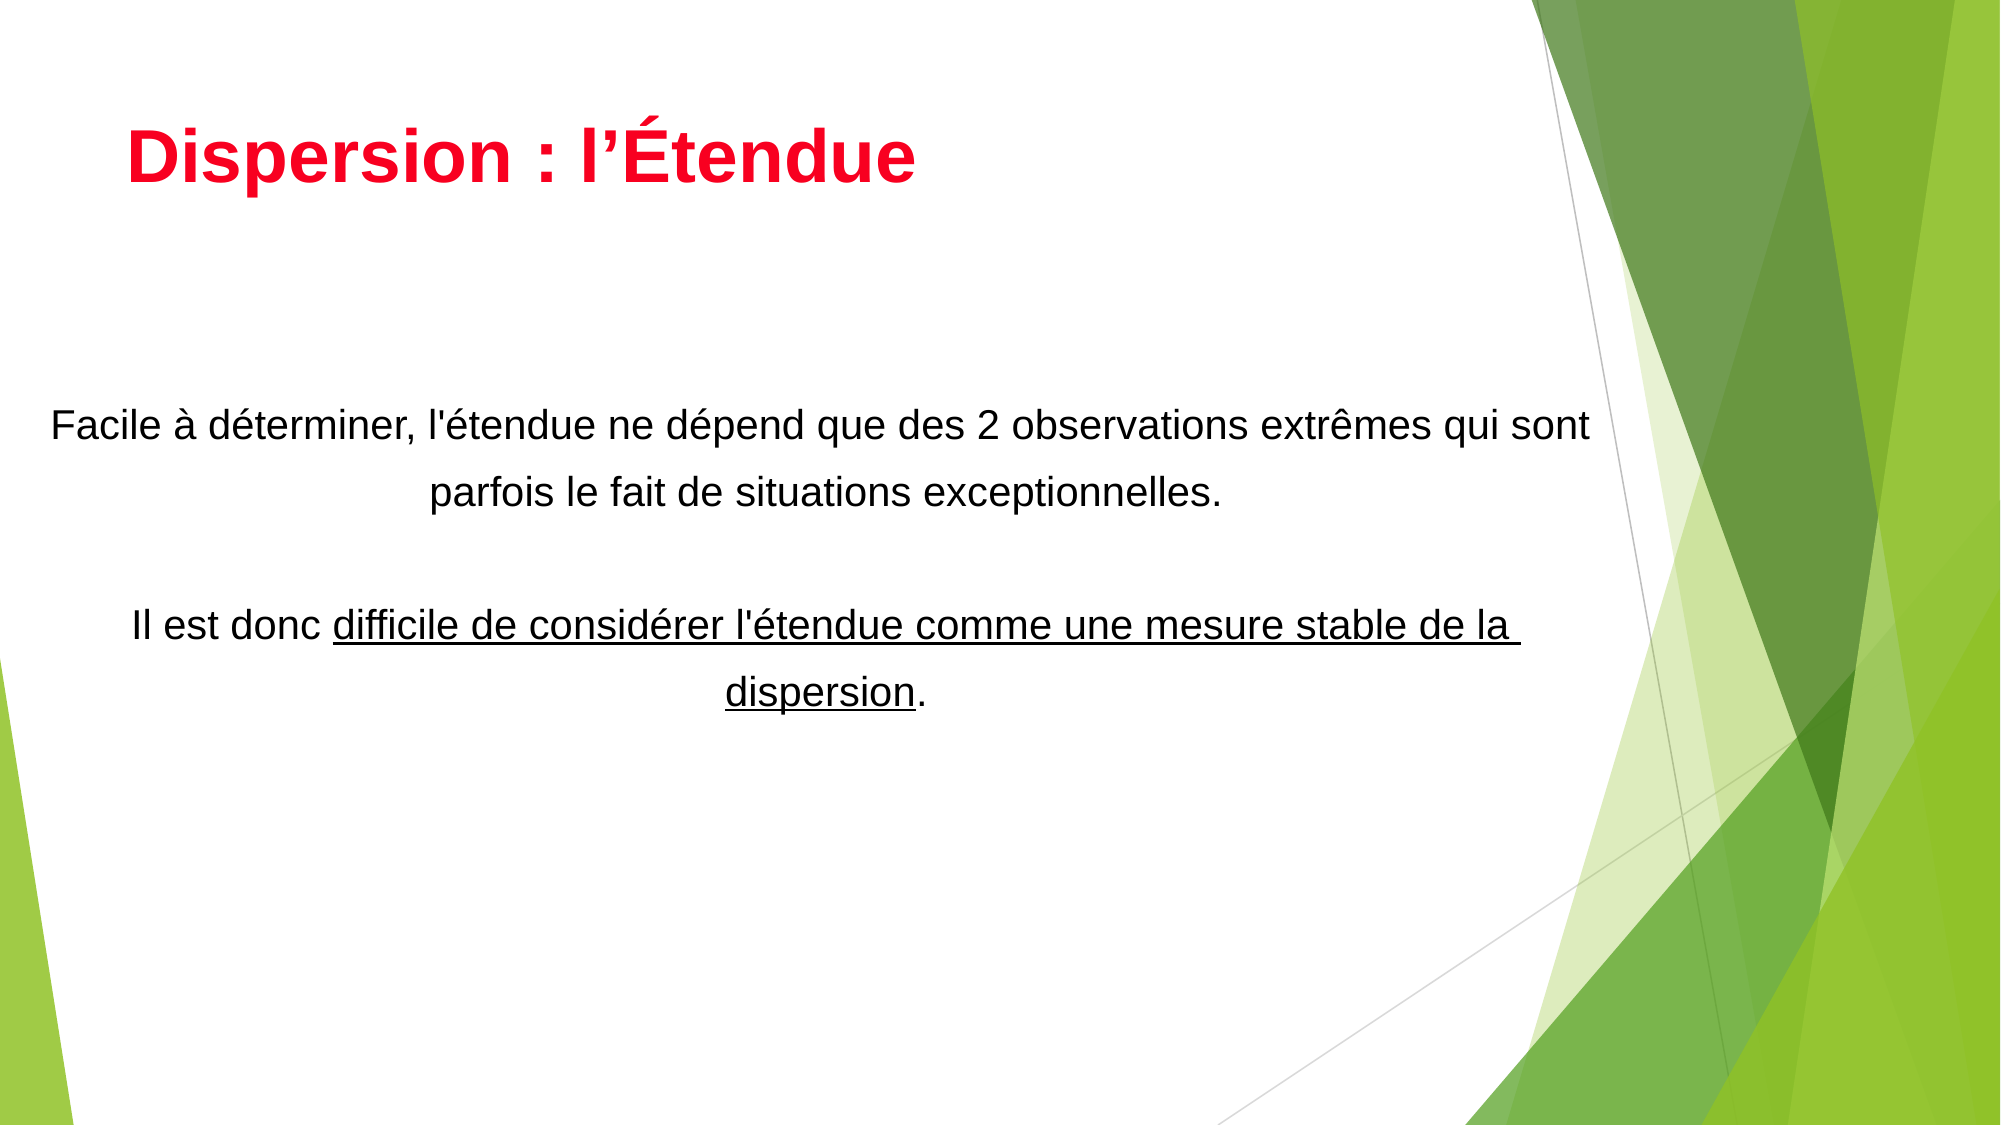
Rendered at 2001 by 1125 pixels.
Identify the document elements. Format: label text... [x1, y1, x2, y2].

title Dispersion : l’Étendue [111, 99, 1522, 235]
list Facile à déterminer, l'étendue ne dépend que des 2 observations extrêmes qui sont parfois le fait de situations exceptionnelles. Il est donc difficile de considérer l'étendue comme une mesure stable de la dispersion. [35, 318, 1642, 1004]
